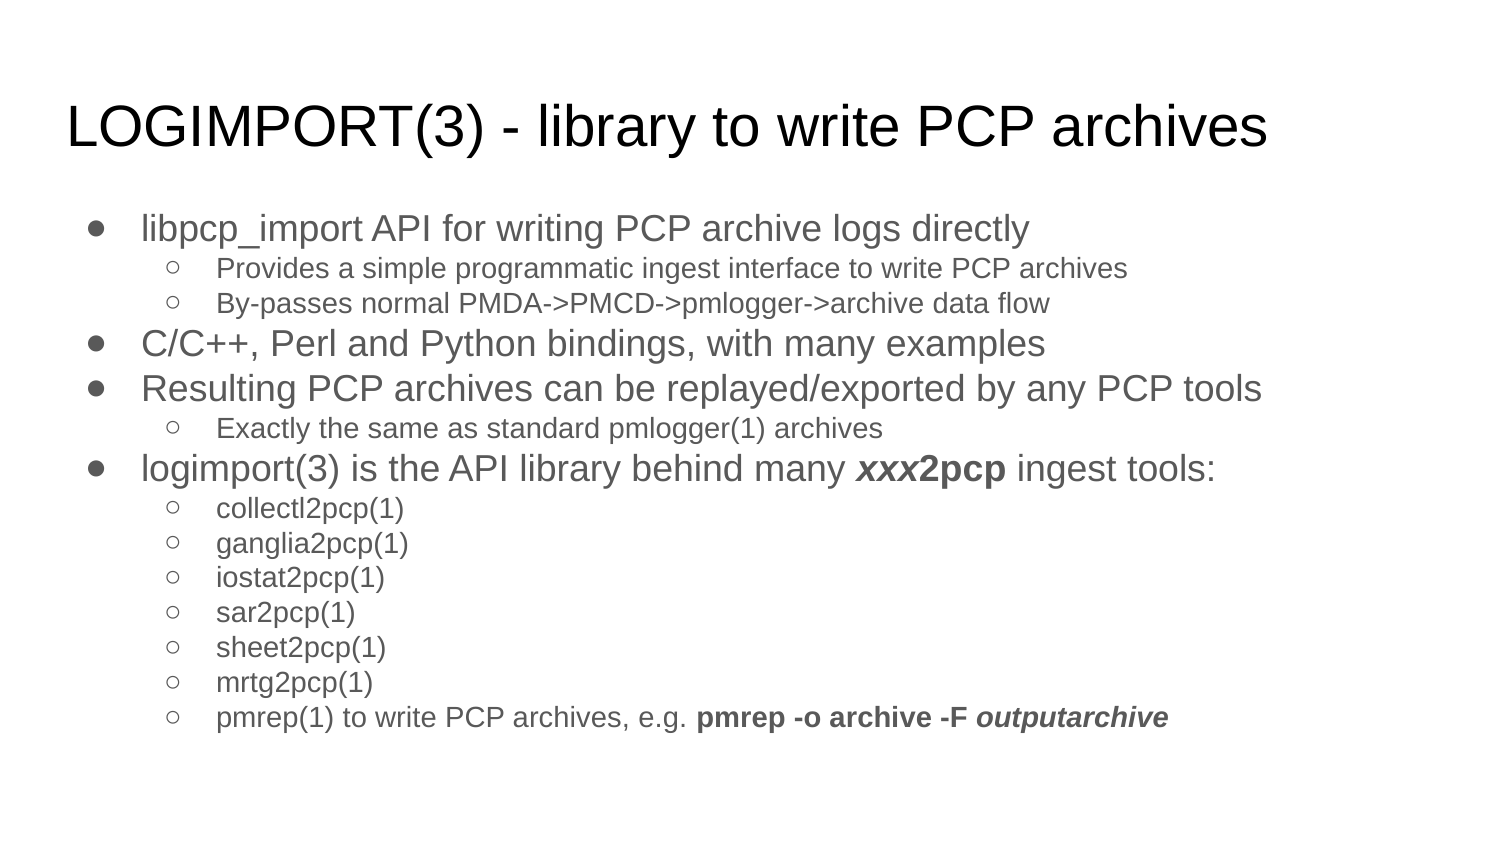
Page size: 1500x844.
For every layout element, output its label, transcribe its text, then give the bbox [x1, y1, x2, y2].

title LOGIMPORT(3) - library to write PCP archives [51, 72, 1449, 167]
list libpcp_import API for writing PCP archive logs directly Provides a simple programmatic ingest interface to write PCP archives By-passes normal PMDA->PMCD->pmlogger->archive data flow C/C++, Perl and Python bindings, with many examples Resulting PCP archives can be replayed/exported by any PCP tools Exactly the same as standard pmlogger(1) archives logimport(3) is the API library behind many xxx2pcp ingest tools: collectl2pcp(1) ganglia2pcp(1) iostat2pcp(1) sar2pcp(1) sheet2pcp(1) mrtg2pcp(1) pmrep(1) to write PCP archives, e.g. pmrep -o archive -F outputarchive [51, 189, 1449, 832]
